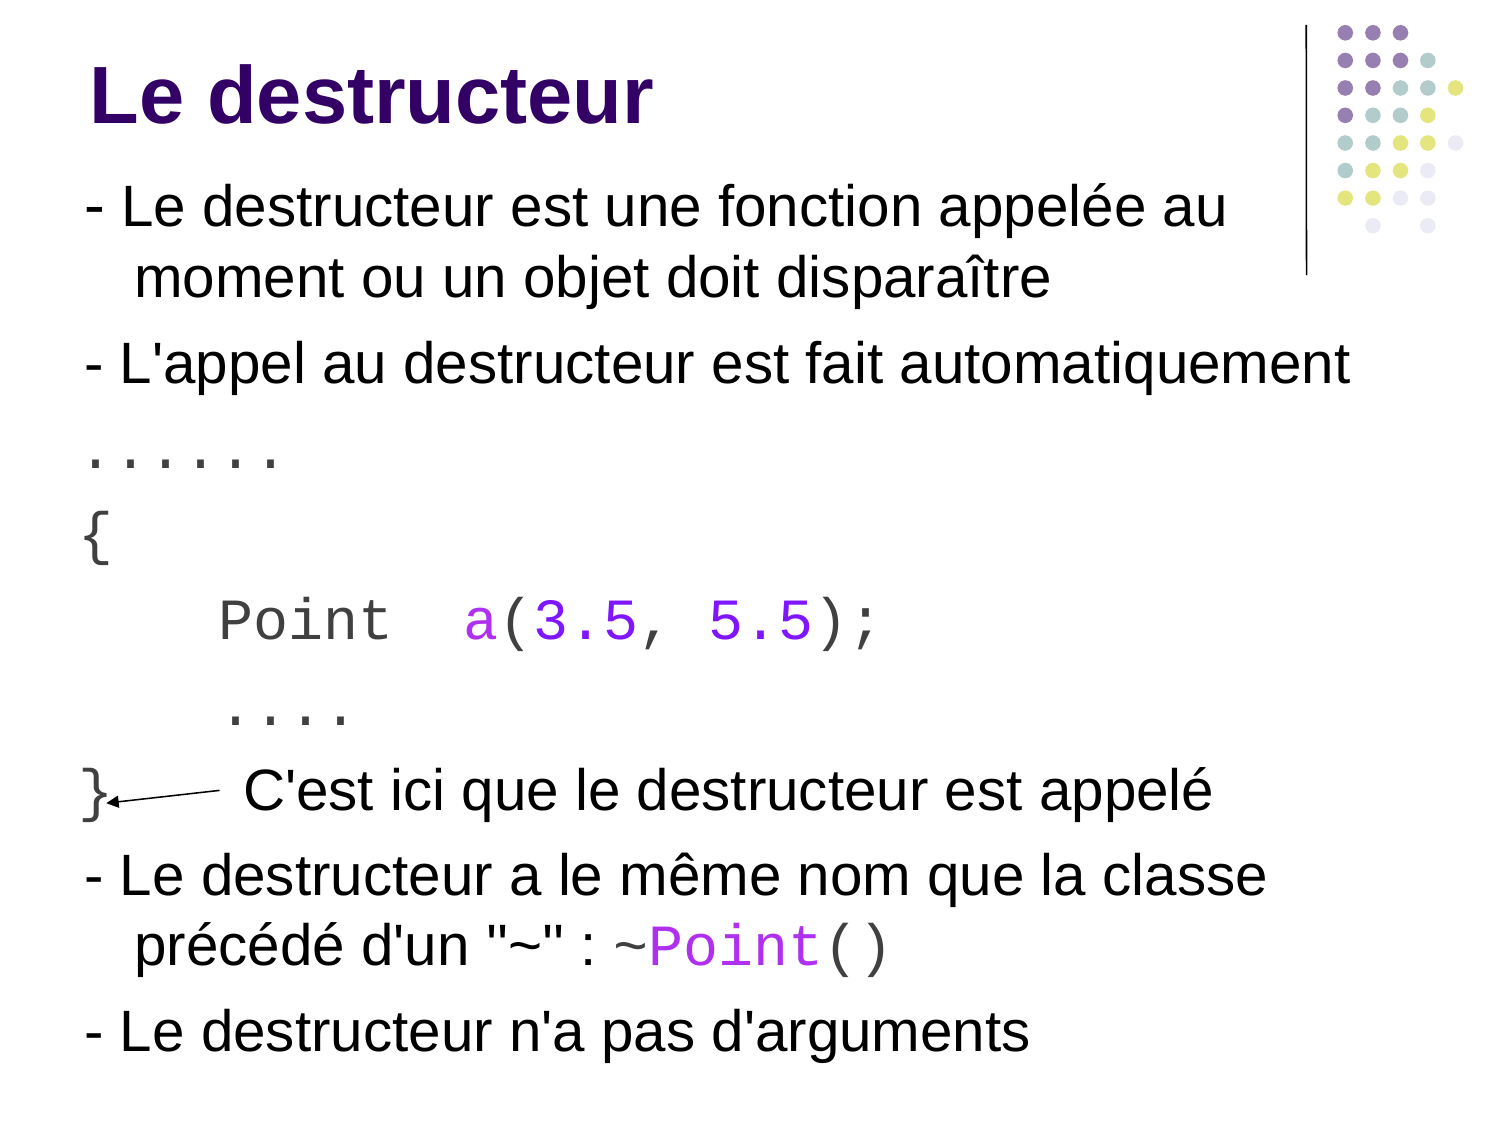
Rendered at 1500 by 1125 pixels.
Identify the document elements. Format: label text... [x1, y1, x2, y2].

list - Le destructeur est une fonction appelée au moment ou un objet doit disparaître - L'appel au destructeur est fait automatiquement ...... { Point a(3.5, 5.5); .... } C'est ici que le destructeur est appelé - Le destructeur a le même nom que la classe précédé d'un ''~'' : ~Point() - Le destructeur n'a pas d'arguments [63, 156, 1411, 1073]
title Le destructeur [75, 18, 1310, 148]
